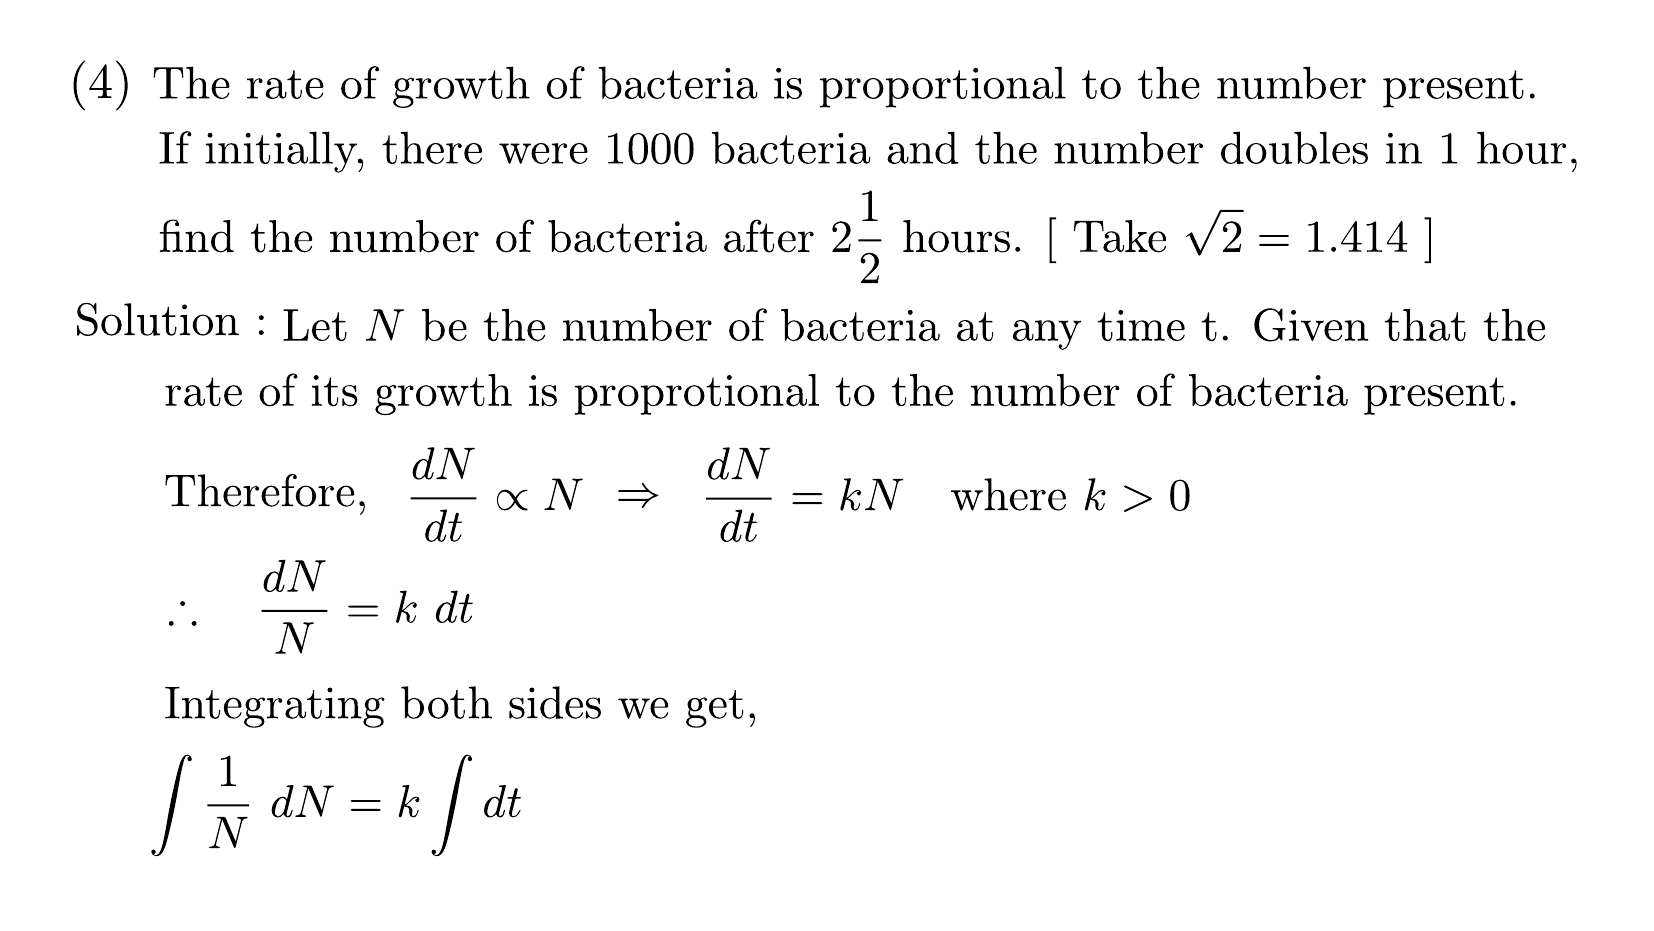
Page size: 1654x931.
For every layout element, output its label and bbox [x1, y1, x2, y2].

text_box [76, 302, 264, 337]
text_box [617, 482, 659, 509]
text_box [153, 66, 1535, 108]
text_box [706, 447, 1190, 543]
text_box [410, 447, 583, 542]
text_box [165, 686, 755, 728]
text_box [71, 60, 128, 111]
text_box [159, 190, 1431, 284]
subtitle [47, 38, 1607, 896]
text_box [168, 559, 473, 654]
text_box [159, 131, 1577, 173]
text_box [165, 373, 1516, 416]
text_box [165, 473, 365, 515]
text_box [150, 754, 522, 857]
text_box [283, 308, 1546, 350]
